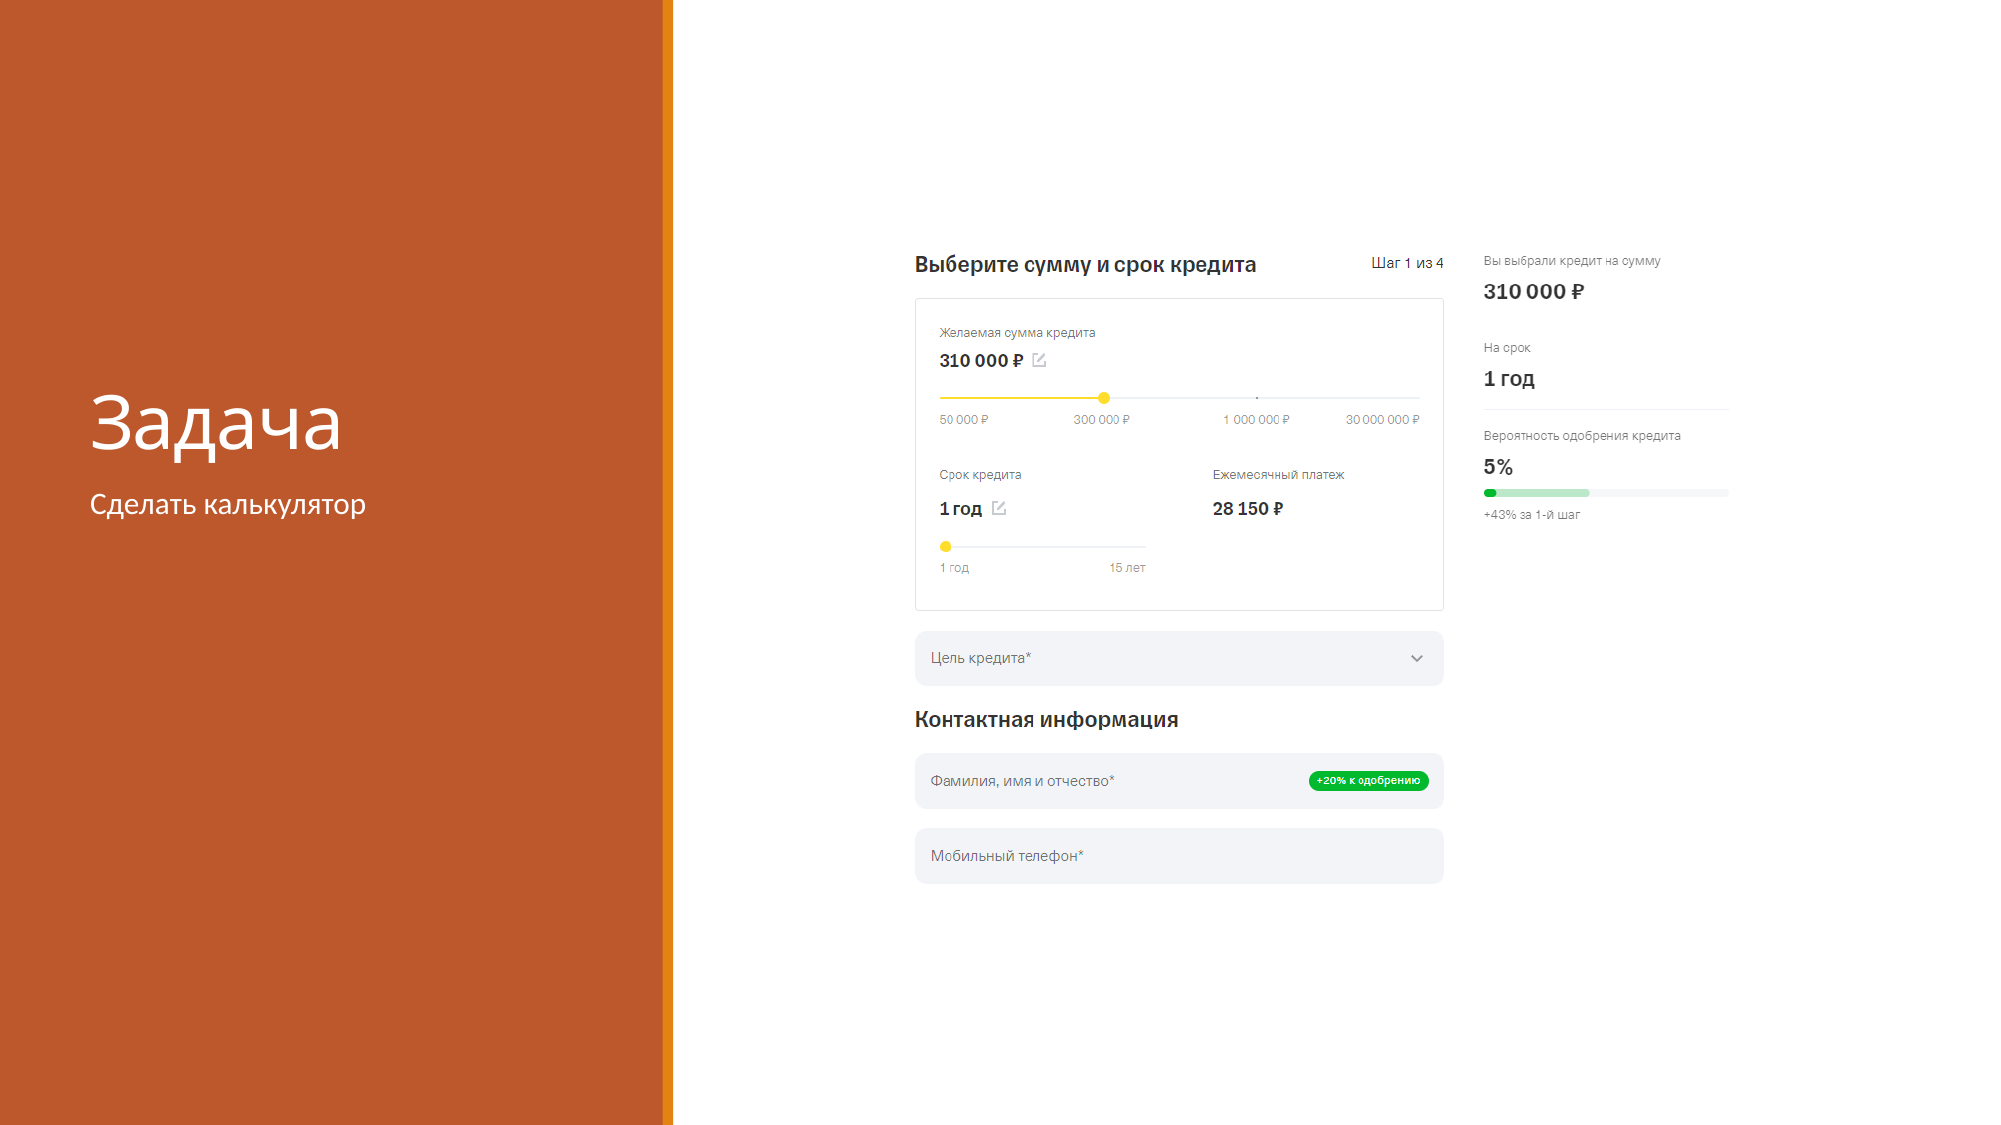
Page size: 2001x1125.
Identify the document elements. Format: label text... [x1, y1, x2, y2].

picture [787, 197, 1853, 905]
title Задача [75, 97, 600, 473]
list Сделать калькулятор [75, 479, 600, 1035]
